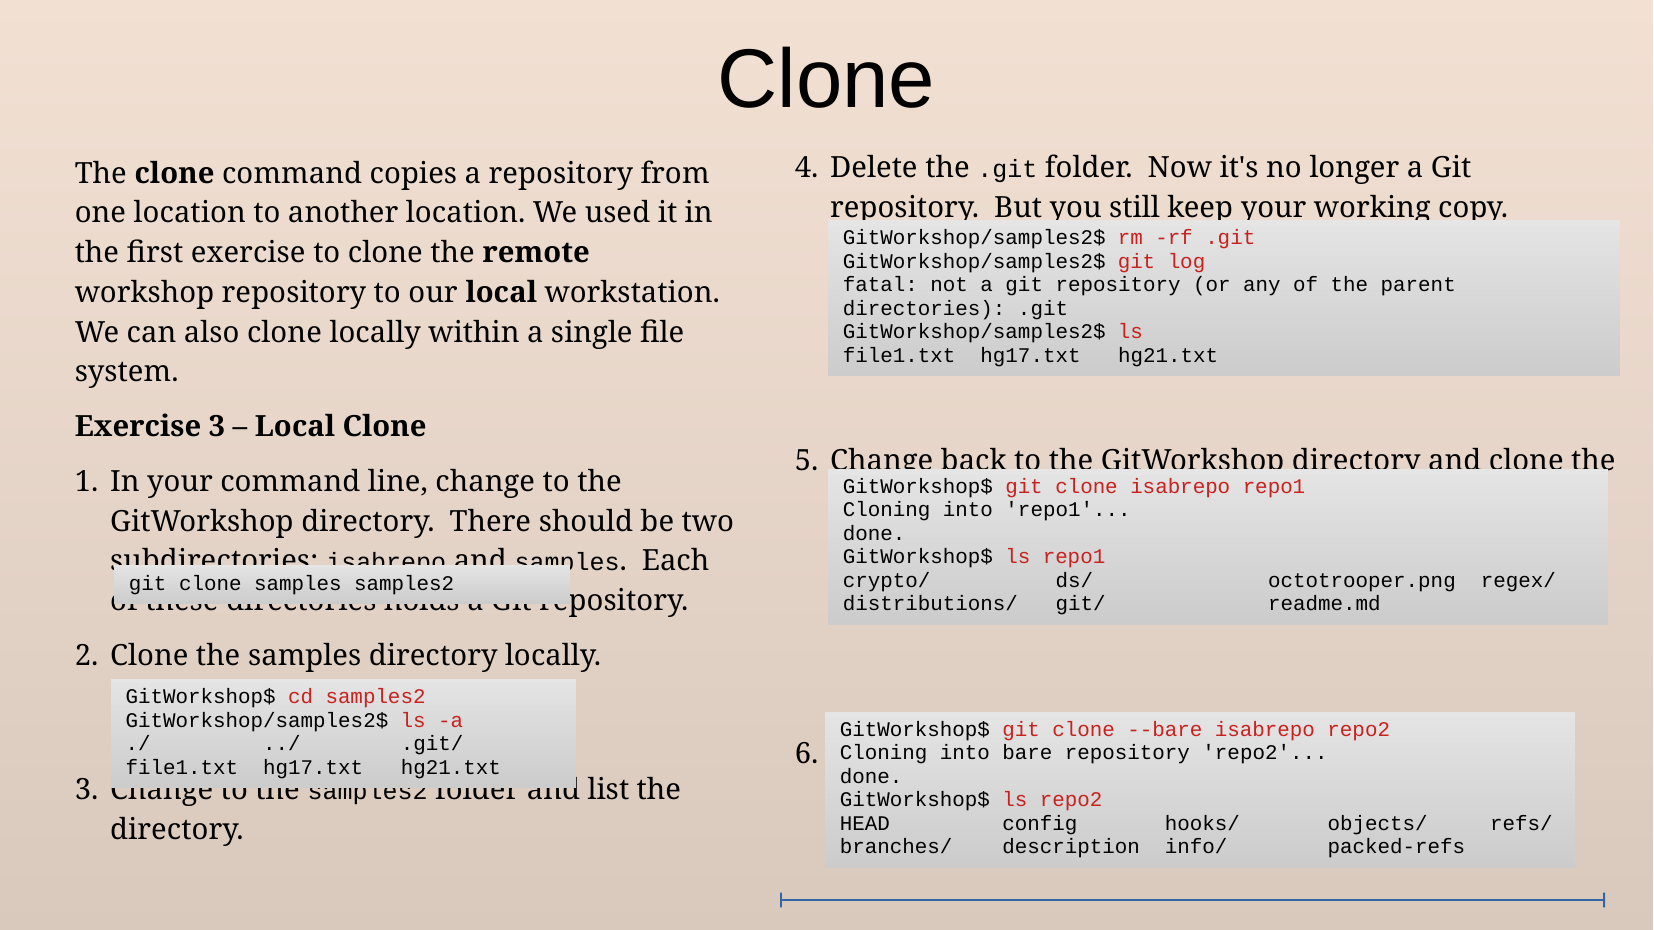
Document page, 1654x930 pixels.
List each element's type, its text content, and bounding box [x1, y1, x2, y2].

title Clone [82, 1, 1571, 157]
text_box GitWorkshop$ git clone isabrepo repo1 Cloning into 'repo1'... done. GitWorkshop$ ls repo1 crypto/ ds/ octotrooper.png regex/ distributions/ git/ readme.md [828, 468, 1609, 625]
text_box GitWorkshop$ git clone --bare isabrepo repo2 Cloning into bare repository 'repo2'... done. GitWorkshop$ ls repo2 HEAD config hooks/ objects/ refs/ branches/ description info/ packed-refs [825, 711, 1576, 868]
text_box The clone command copies a repository from one location to another location. We used it in the first exercise to clone the remote workshop repository to our local workstation. We can also clone locally within a single file system. Exercise 3 – Local Clone In your command line, change to the GitWorkshop directory. There should be two subdirectories: isabrepo and samples. Each of these directories holds a Git repository. Clone the samples directory locally. Change to the samples2 folder and list the directory. Note there is no Python script since we did not commit it to the original repository. [60, 144, 751, 880]
text_box Delete the .git folder. Now it's no longer a Git repository. But you still keep your working copy. Change back to the GitWorkshop directory and clone the ISAB repository locally. Make a bare clone of the ISAB repository. A bare repository is one with no working copy, just the repository itself. [780, 138, 1636, 712]
text_box git clone samples samples2 [114, 565, 571, 604]
text_box GitWorkshop$ cd samples2 GitWorkshop/samples2$ ls -a ./ ../ .git/ file1.txt hg17.txt hg21.txt [110, 679, 576, 788]
text_box GitWorkshop/samples2$ rm -rf .git GitWorkshop/samples2$ git log fatal: not a git repository (or any of the parent directories): .git GitWorkshop/samples2$ ls file1.txt hg17.txt hg21.txt [828, 220, 1621, 376]
